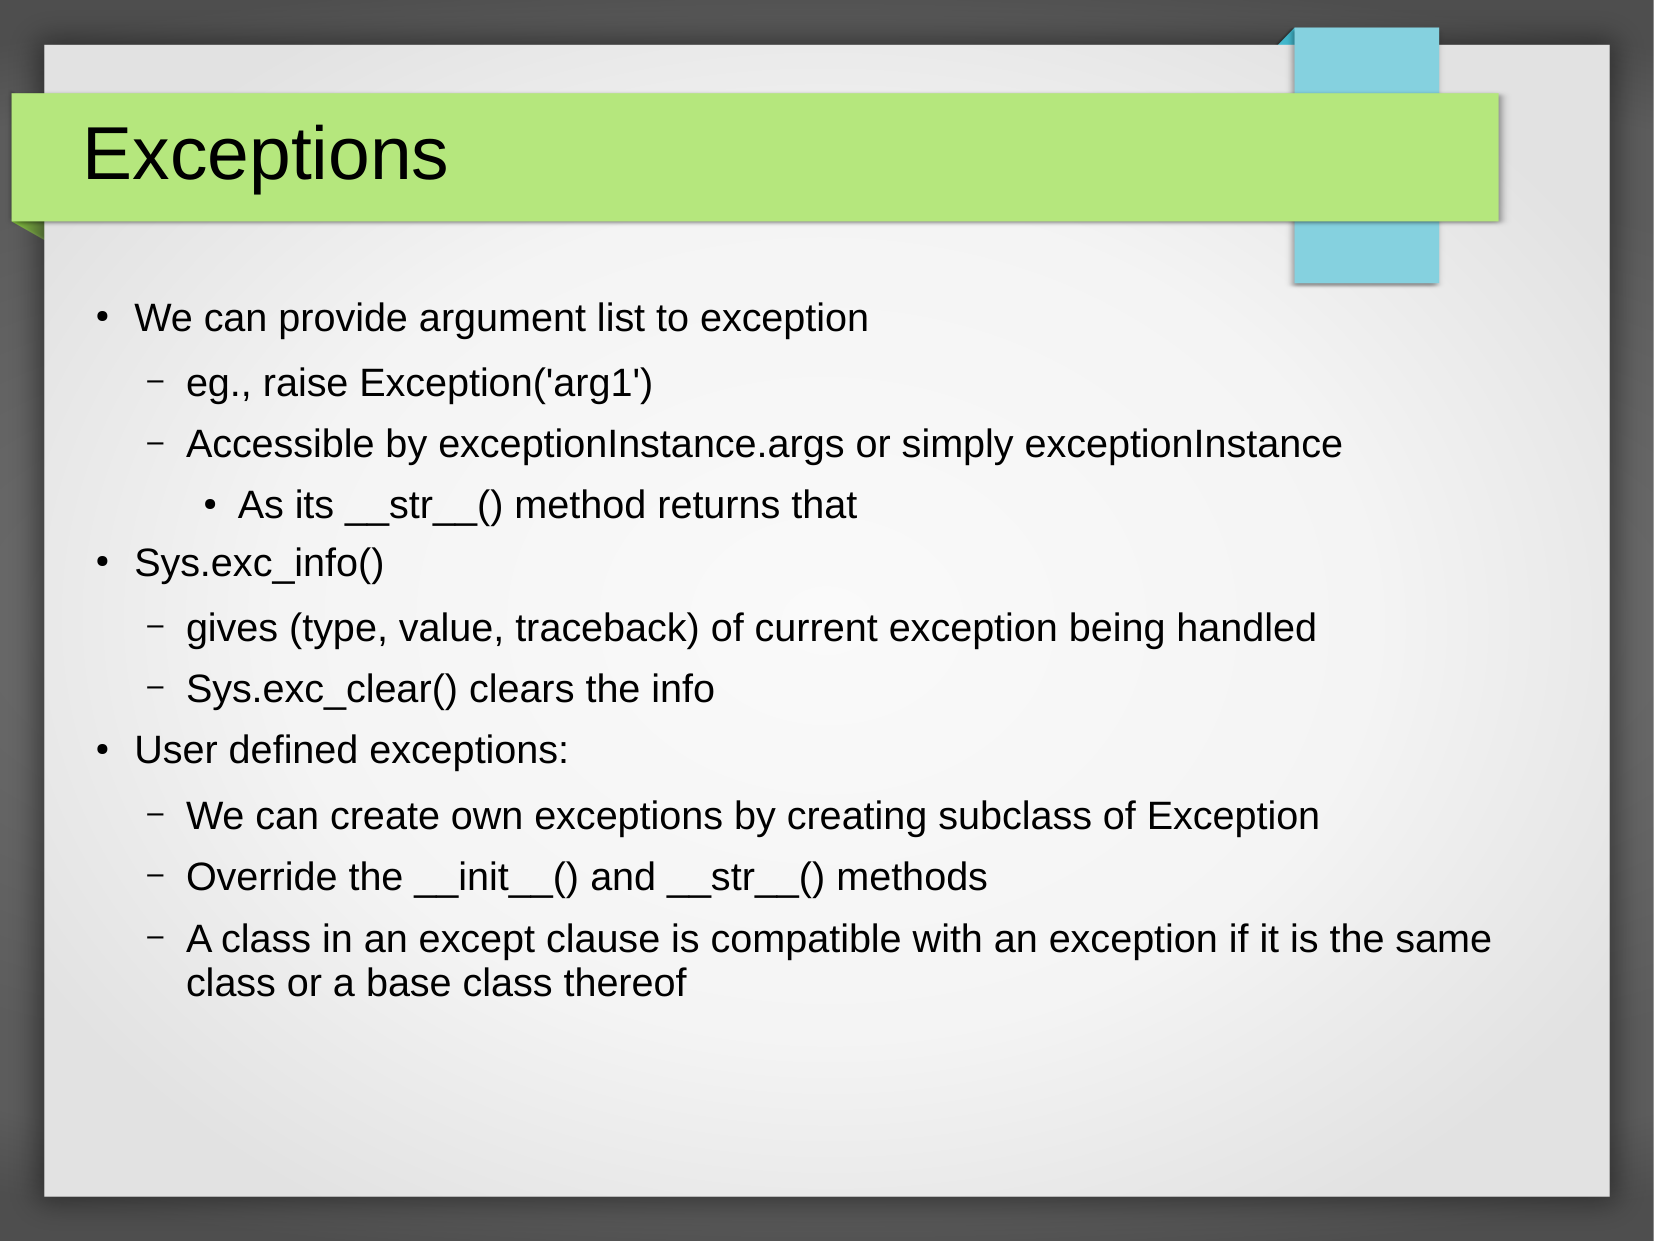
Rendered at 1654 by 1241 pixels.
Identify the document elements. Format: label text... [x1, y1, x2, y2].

list We can provide argument list to exception eg., raise Exception('arg1') Accessible by exceptionInstance.args or simply exceptionInstance As its __str__() method returns that Sys.exc_info() gives (type, value, traceback) of current exception being handled Sys.exc_clear() clears the info User defined exceptions: We can create own exceptions by creating subclass of Exception Override the __init__() and __str__() methods A class in an except clause is compatible with an exception if it is the same class or a base class thereof [82, 295, 1571, 1015]
picture [0, 0, 1654, 1241]
title Exceptions [82, 94, 1264, 213]
